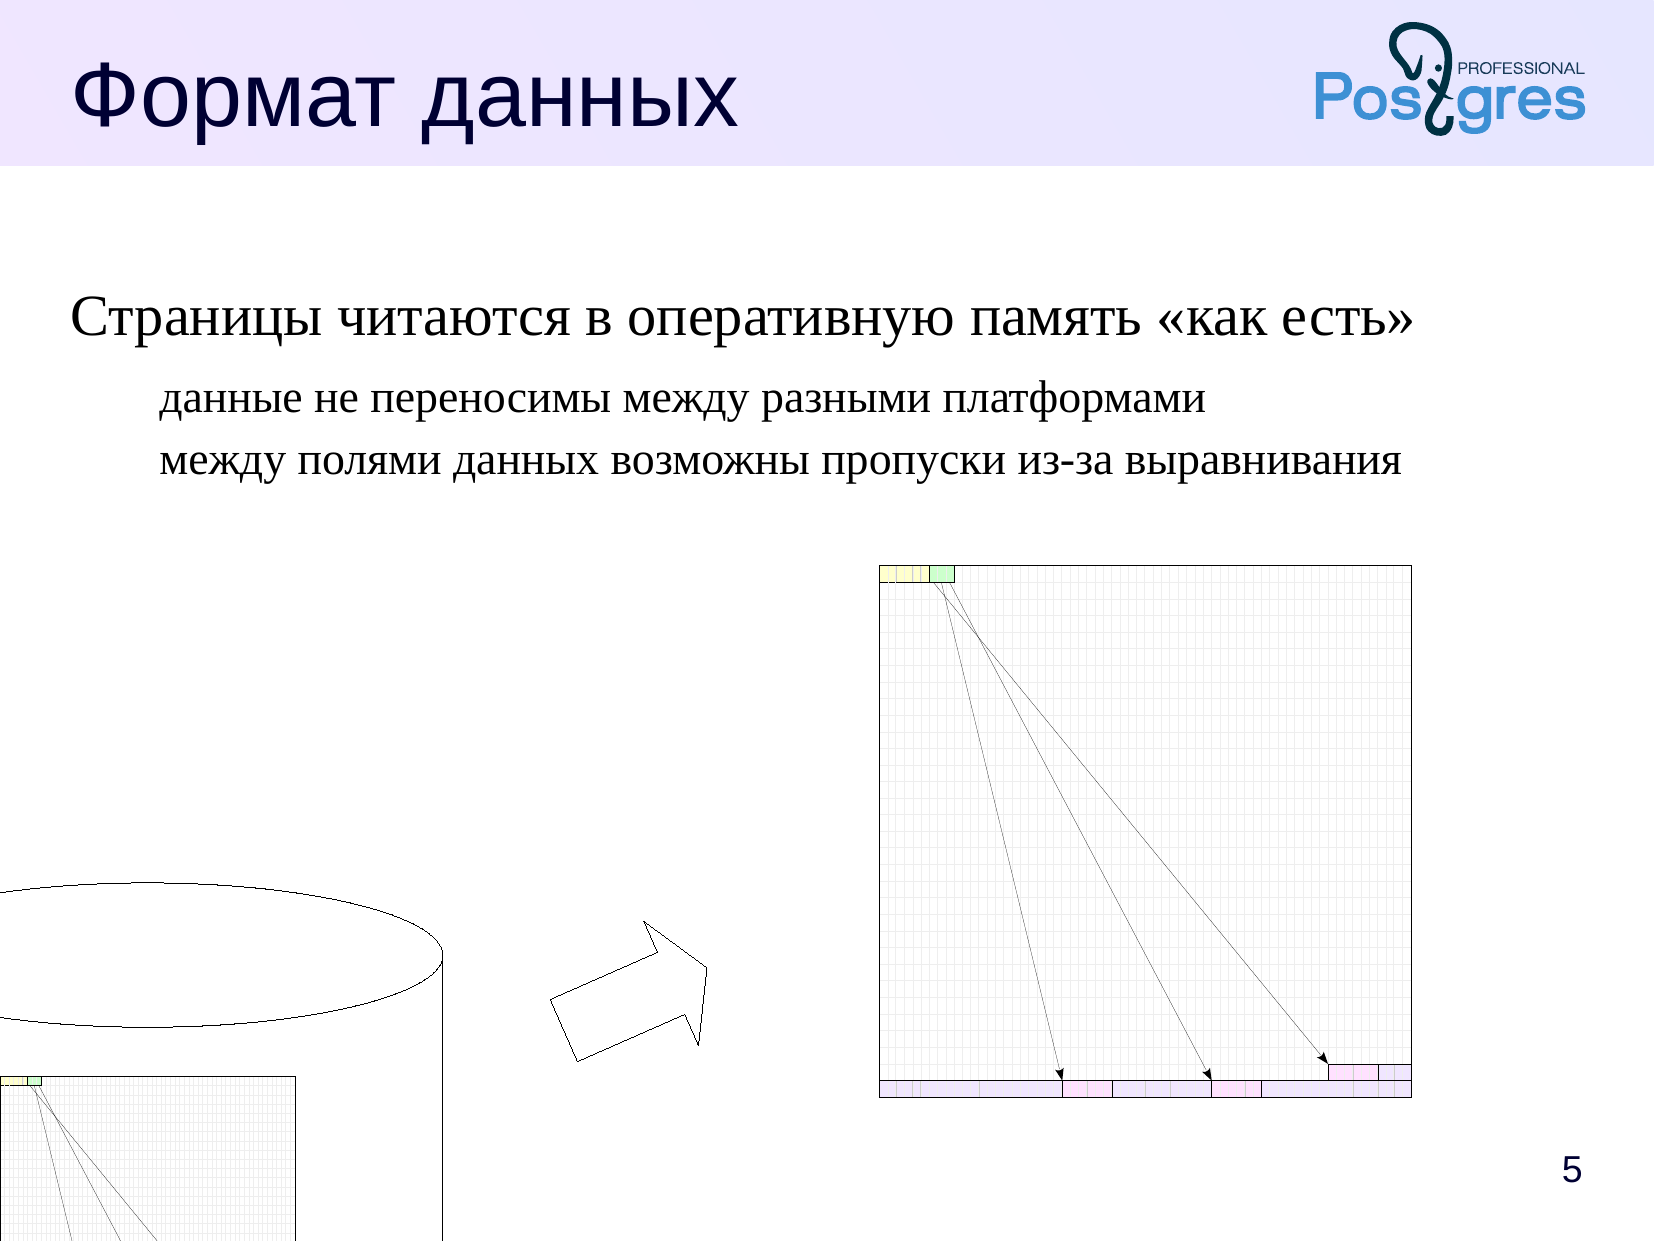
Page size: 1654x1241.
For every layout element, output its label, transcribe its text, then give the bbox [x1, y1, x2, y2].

text_box [1320, 1081, 1328, 1097]
list Страницы читаются в оперативную память «как есть» данные не переносимы между разными платформами между полями данных возможны пропуски из-за выравнивания [70, 283, 1583, 1141]
text_box [905, 566, 913, 582]
text_box [971, 1081, 978, 1097]
text_box [1337, 1065, 1344, 1080]
text_box [1029, 1081, 1037, 1097]
text_box [896, 1081, 904, 1097]
text_box [1170, 1081, 1178, 1097]
text_box [550, 921, 707, 1062]
text_box [1345, 1081, 1352, 1097]
text_box [1221, 1081, 1228, 1097]
text_box [1113, 1081, 1120, 1097]
text_box [1362, 1065, 1369, 1080]
text_box [922, 566, 929, 582]
text_box [1403, 1081, 1411, 1097]
text_box [1353, 1065, 1361, 1080]
text_box [914, 1081, 921, 1097]
text_box [1137, 1081, 1144, 1097]
text_box [1378, 1081, 1386, 1097]
text_box [1345, 1065, 1352, 1080]
text_box [0, 1018, 70, 1076]
text_box [1162, 1081, 1169, 1097]
text_box [1054, 1081, 1061, 1097]
text_box [947, 1081, 954, 1097]
text_box [1262, 1081, 1269, 1097]
text_box [896, 566, 904, 582]
text_box [1387, 1065, 1393, 1080]
text_box [1129, 1081, 1136, 1097]
text_box [1204, 1081, 1211, 1097]
text_box [1196, 1081, 1203, 1097]
text_box [1237, 1081, 1244, 1097]
title Формат данных [70, 43, 1241, 147]
text_box [1071, 1081, 1078, 1097]
text_box [1329, 1081, 1336, 1097]
text_box [1353, 1081, 1361, 1097]
text_box [1096, 1081, 1103, 1097]
text_box [1304, 1081, 1311, 1097]
text_box [1370, 1081, 1377, 1097]
text_box [1370, 1065, 1377, 1080]
text_box [905, 1081, 913, 1097]
text_box [930, 566, 937, 582]
text_box [1013, 1081, 1020, 1097]
text_box [1229, 1081, 1236, 1097]
text_box [1270, 1081, 1278, 1097]
text_box [938, 1081, 946, 1097]
text_box [1403, 1065, 1411, 1080]
text_box [1394, 1081, 1402, 1097]
text_box [1337, 1081, 1344, 1097]
text_box [1154, 1081, 1161, 1097]
text_box [1387, 1081, 1393, 1097]
text_box [1087, 1081, 1095, 1097]
text_box [963, 1081, 970, 1097]
text_box [938, 566, 946, 582]
text_box [1212, 1081, 1220, 1097]
text_box [1254, 1081, 1261, 1097]
text_box [1187, 1081, 1195, 1097]
text_box [914, 566, 921, 582]
text_box [1021, 1081, 1028, 1097]
text_box [1145, 1081, 1153, 1097]
text_box [1394, 1065, 1402, 1080]
text_box [1279, 1081, 1286, 1097]
text_box [1004, 1081, 1012, 1097]
text_box [1121, 1081, 1128, 1097]
text_box [1362, 1081, 1369, 1097]
text_box [1295, 1081, 1303, 1097]
text_box [996, 1081, 1003, 1097]
text_box [955, 1081, 962, 1097]
text_box [1046, 1081, 1053, 1097]
text_box [880, 1081, 888, 1097]
text_box [922, 1081, 929, 1097]
text_box [1038, 1081, 1045, 1097]
text_box [947, 566, 954, 582]
text_box [889, 1081, 895, 1097]
text_box [1329, 1065, 1336, 1080]
text_box [930, 1081, 937, 1097]
text_box [1245, 1081, 1253, 1097]
text_box [979, 1081, 987, 1097]
text_box [1287, 1081, 1294, 1097]
text_box [880, 566, 888, 582]
text_box [988, 1081, 995, 1097]
text_box [296, 1141, 443, 1241]
text_box [1063, 1081, 1070, 1097]
text_box [1379, 1065, 1386, 1080]
text_box [1312, 1081, 1319, 1097]
text_box [1079, 1081, 1086, 1097]
text_box [1179, 1081, 1186, 1097]
text_box [1104, 1081, 1111, 1097]
text_box [889, 566, 895, 582]
